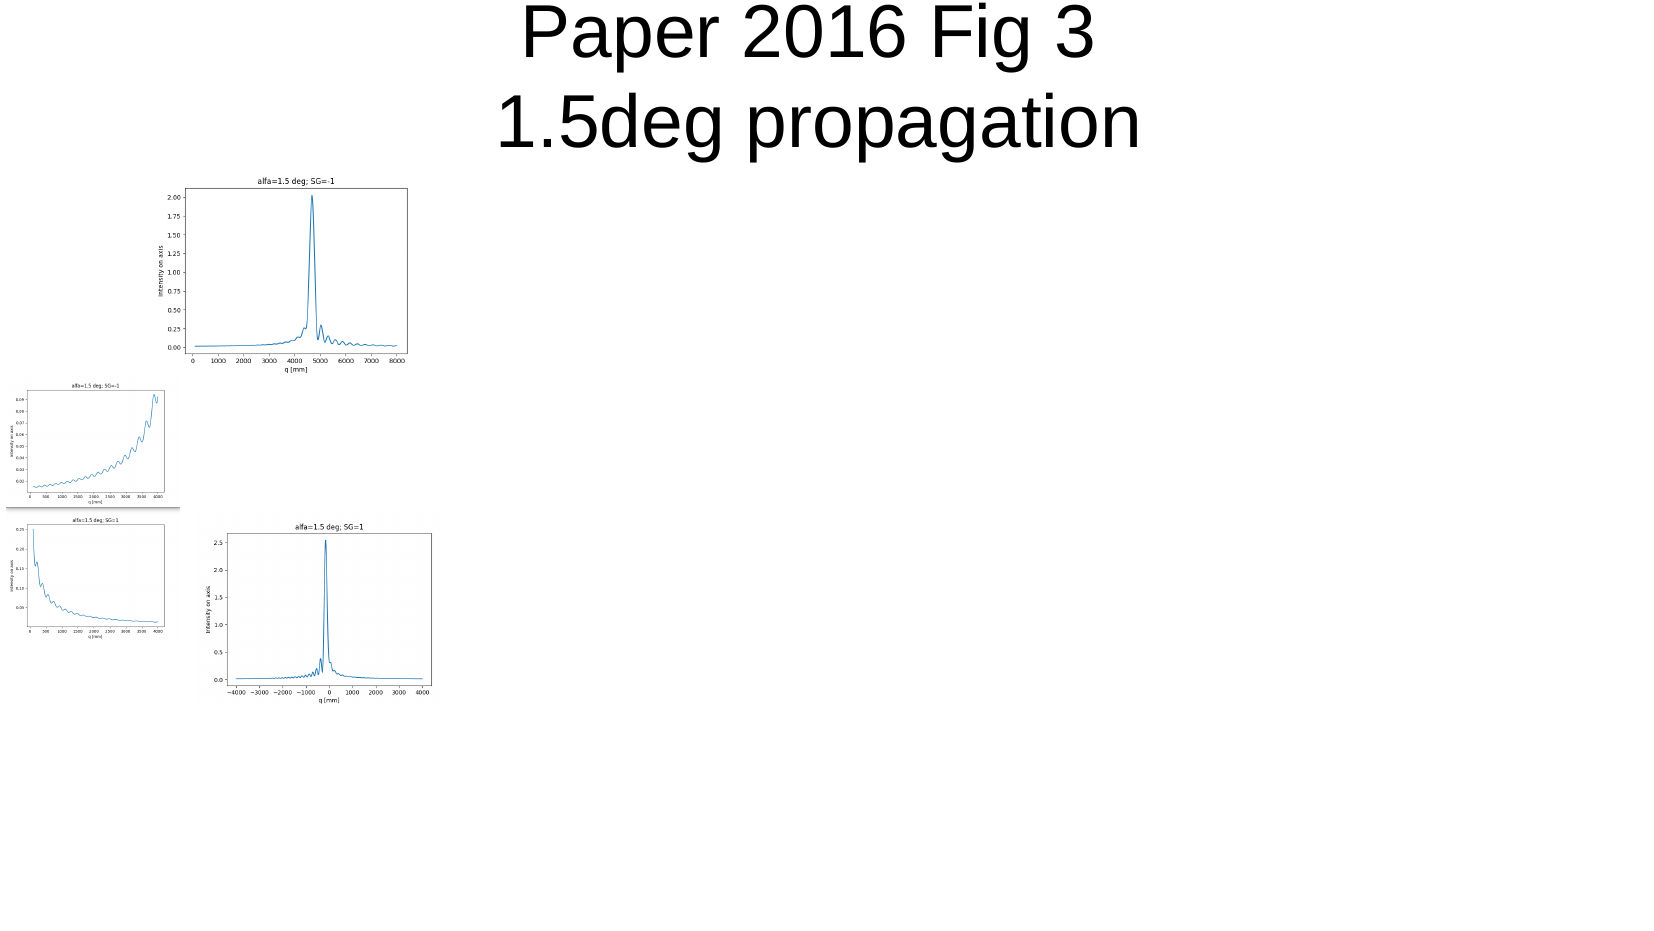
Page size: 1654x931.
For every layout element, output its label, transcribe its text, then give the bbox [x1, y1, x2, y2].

picture [195, 512, 442, 705]
text_box Paper 2016 Fig 3 1.5deg propagation [75, 0, 1564, 157]
picture [6, 164, 414, 640]
